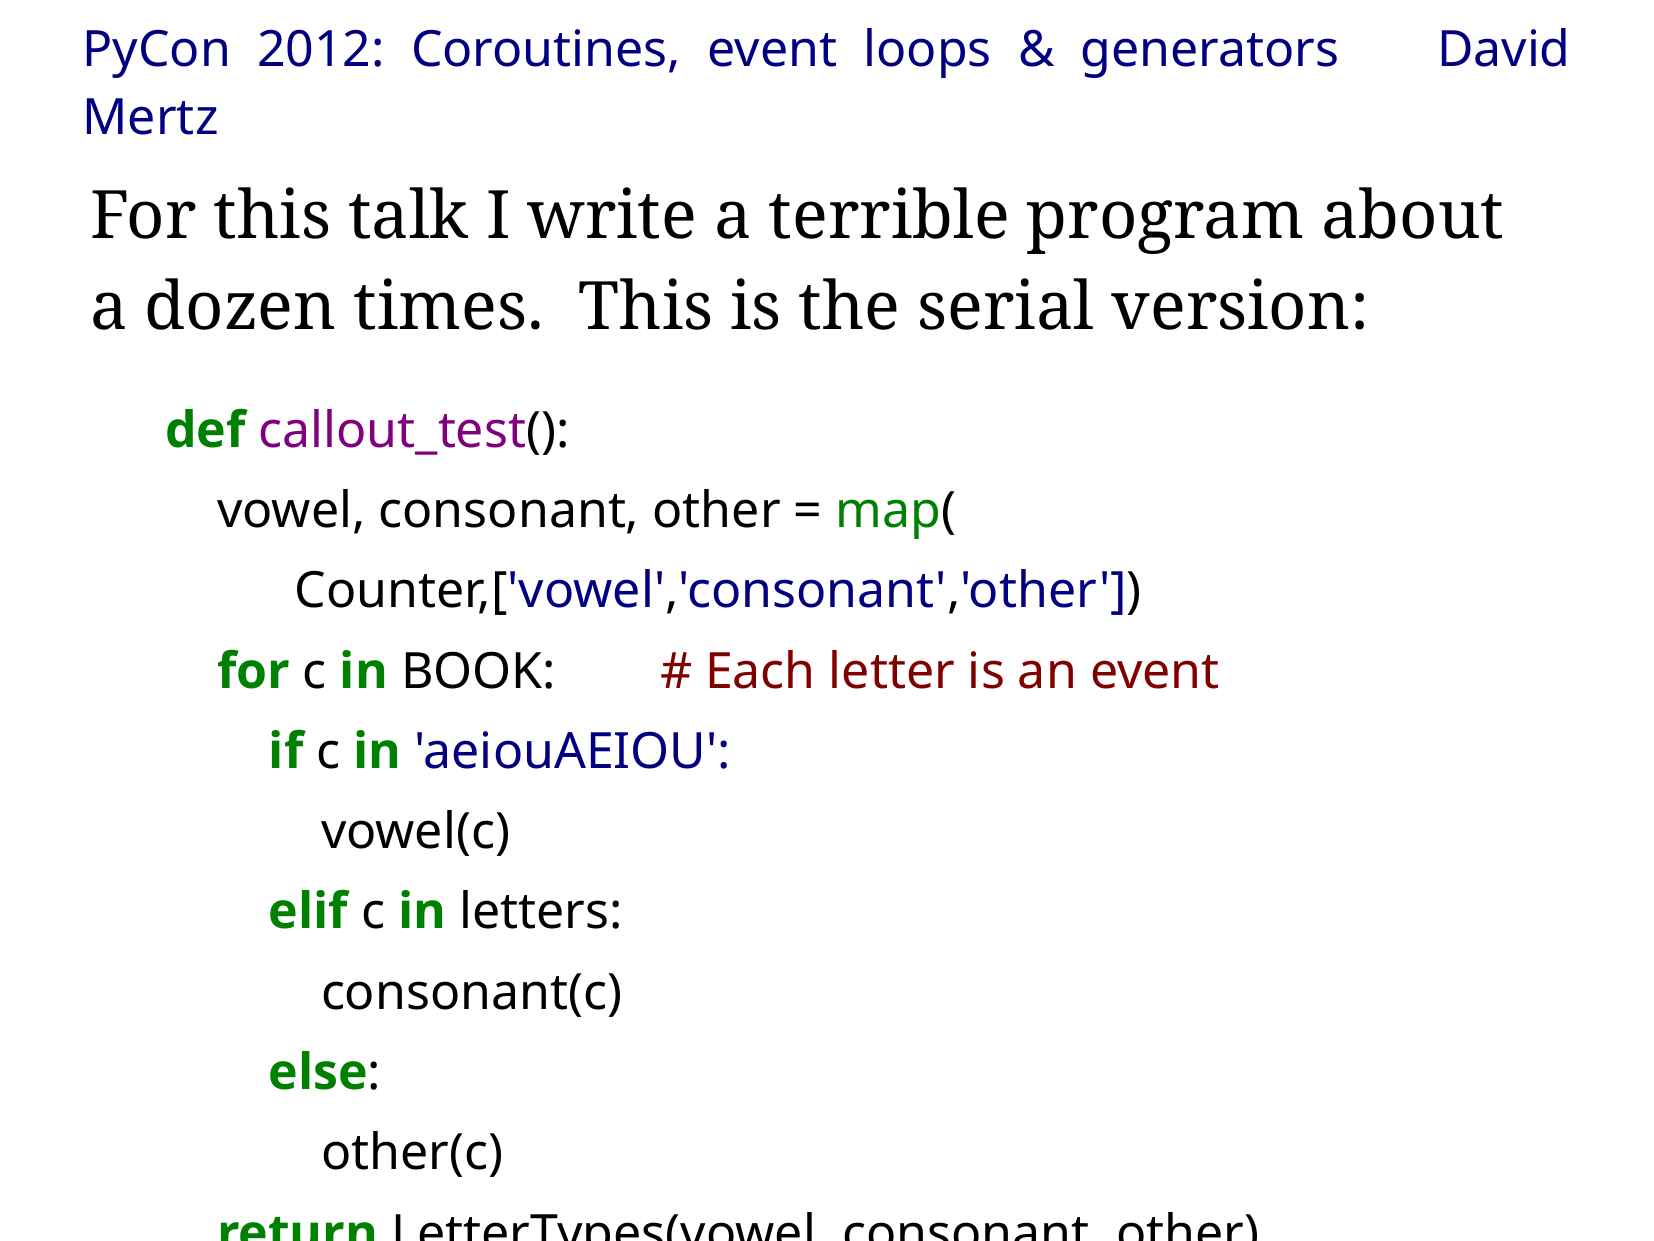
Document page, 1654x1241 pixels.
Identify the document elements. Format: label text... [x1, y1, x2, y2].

list For this talk I write a terrible program about a dozen times. This is the serial version: def callout_test(): vowel, consonant, other = map( Counter,['vowel','consonant','other']) for c in BOOK: # Each letter is an event if c in 'aeiouAEIOU': vowel(c) elif c in letters: consonant(c) else: other(c) return LetterTypes(vowel, consonant, other) [90, 167, 1561, 1111]
title PyCon 2012: Coroutines, event loops & generators David Mertz [82, 49, 1571, 113]
